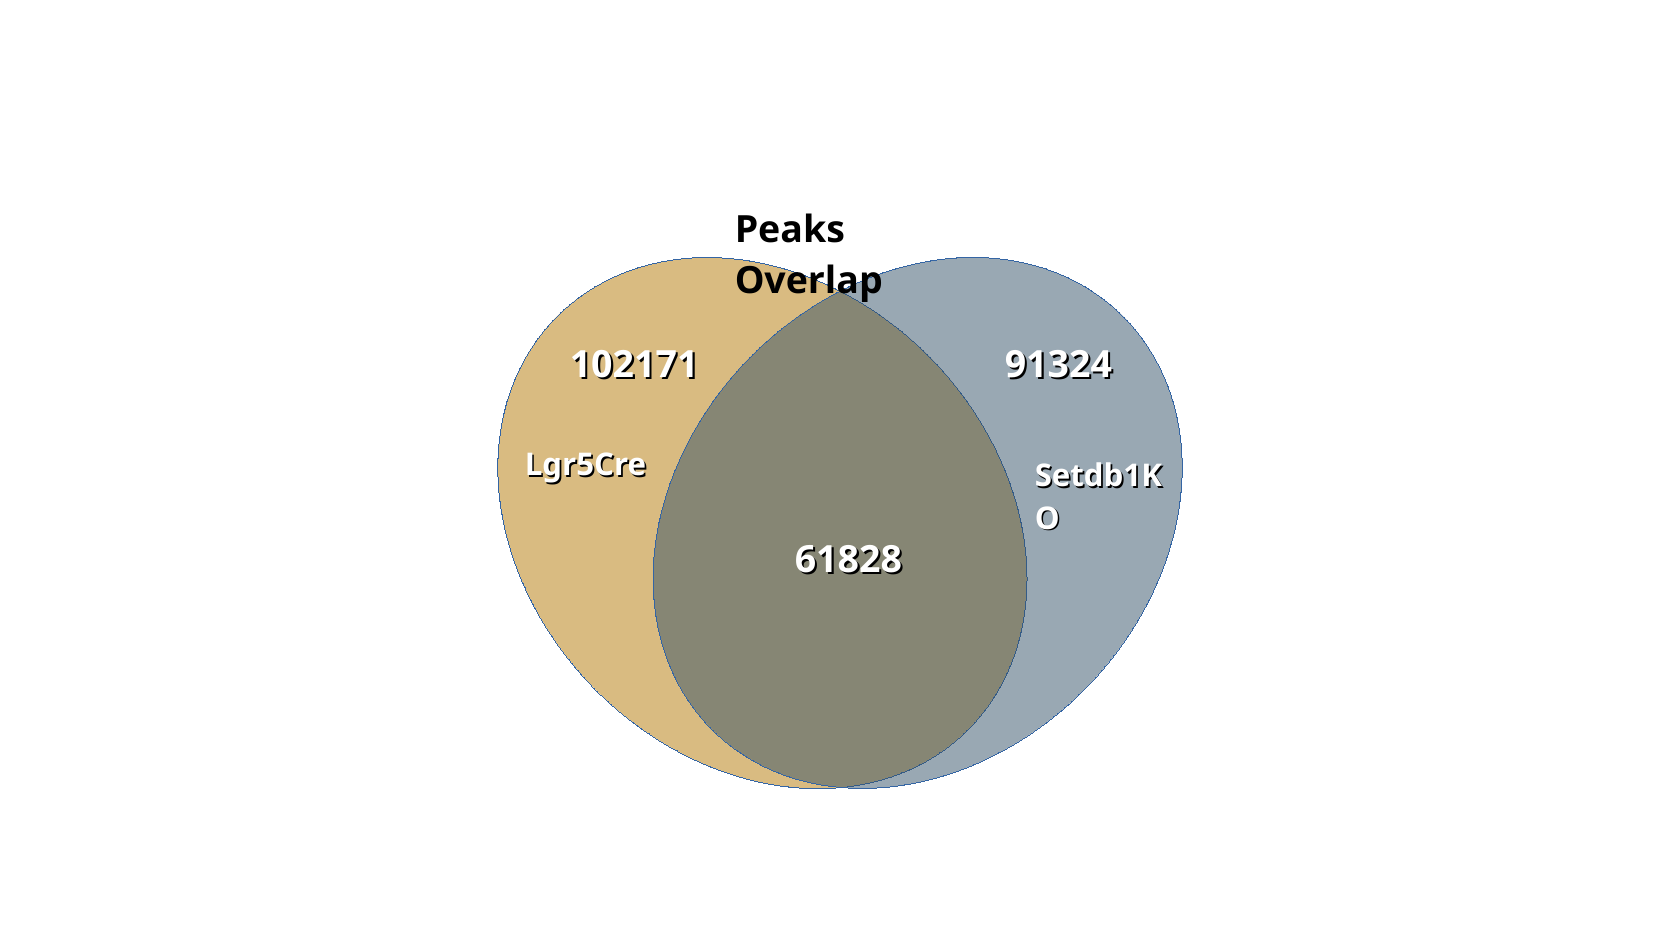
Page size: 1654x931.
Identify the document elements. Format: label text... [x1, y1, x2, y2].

text_box 61828 [780, 525, 931, 582]
text_box [868, 277, 875, 289]
text_box 91324 [990, 330, 1156, 387]
text_box Lgr5Cre [510, 435, 665, 485]
text_box Setdb1KO [1020, 445, 1186, 496]
text_box 102171 [555, 330, 721, 387]
text_box [497, 257, 1182, 789]
text_box Peaks Overlap [720, 195, 991, 252]
